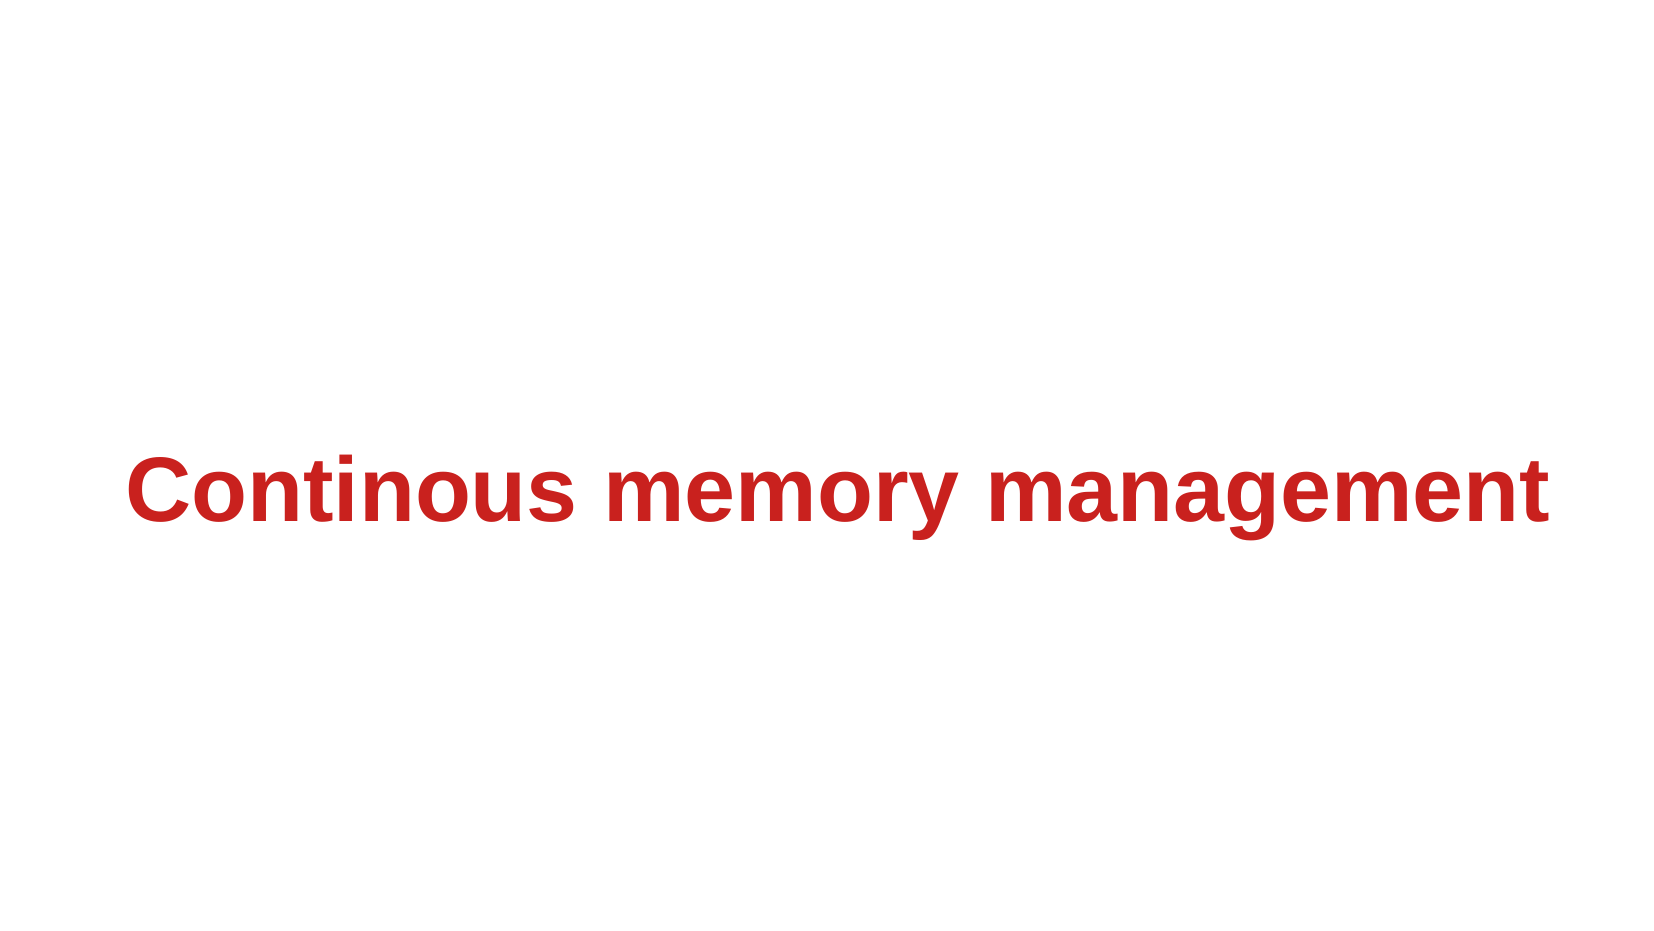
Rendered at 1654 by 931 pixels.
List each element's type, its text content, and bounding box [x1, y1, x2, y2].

title Continous memory management [94, 411, 1583, 567]
